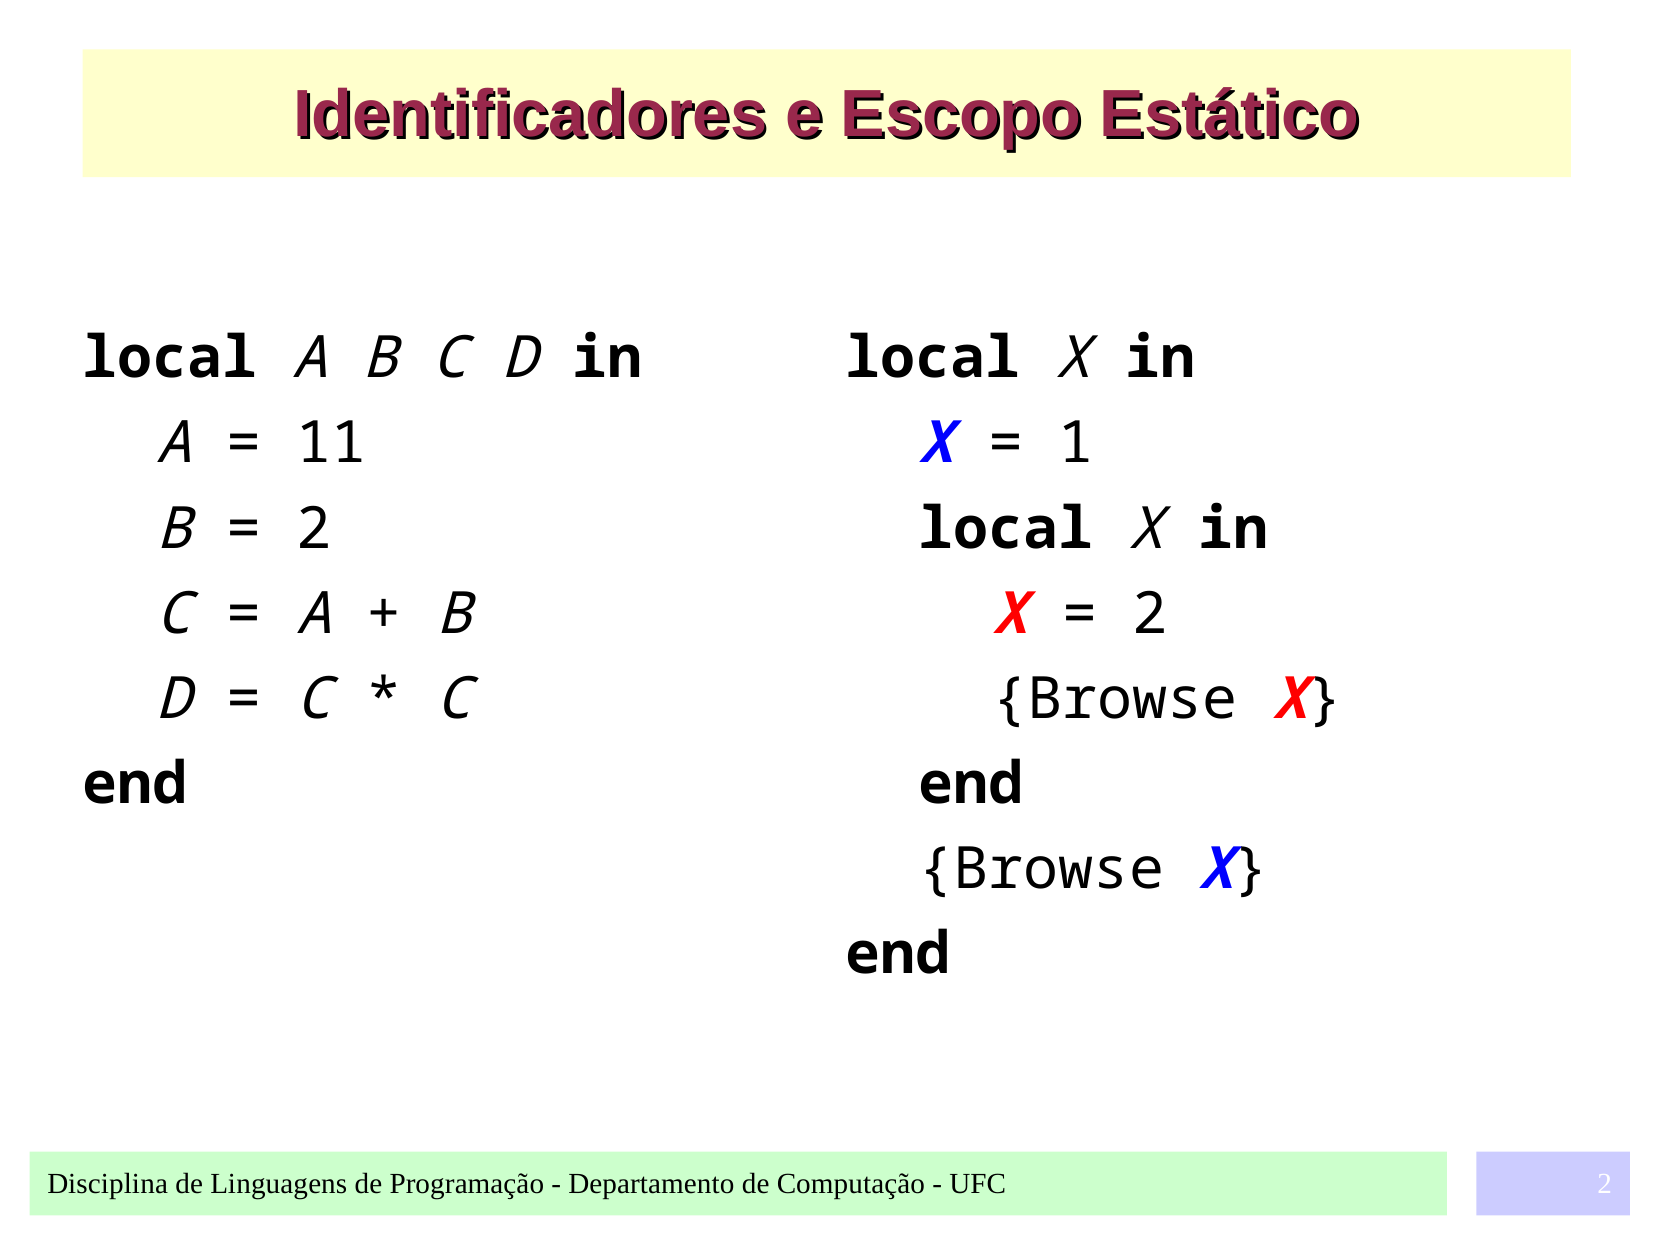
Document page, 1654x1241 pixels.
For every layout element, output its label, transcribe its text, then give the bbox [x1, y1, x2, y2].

list local A B C D in A = 11 B = 2 C = A + B D = C * C end [82, 206, 809, 1152]
title Identificadores e Escopo Estático [82, 49, 1571, 178]
list local X in X = 1 local X in X = 2 {Browse X} end {Browse X} end [845, 206, 1572, 1011]
